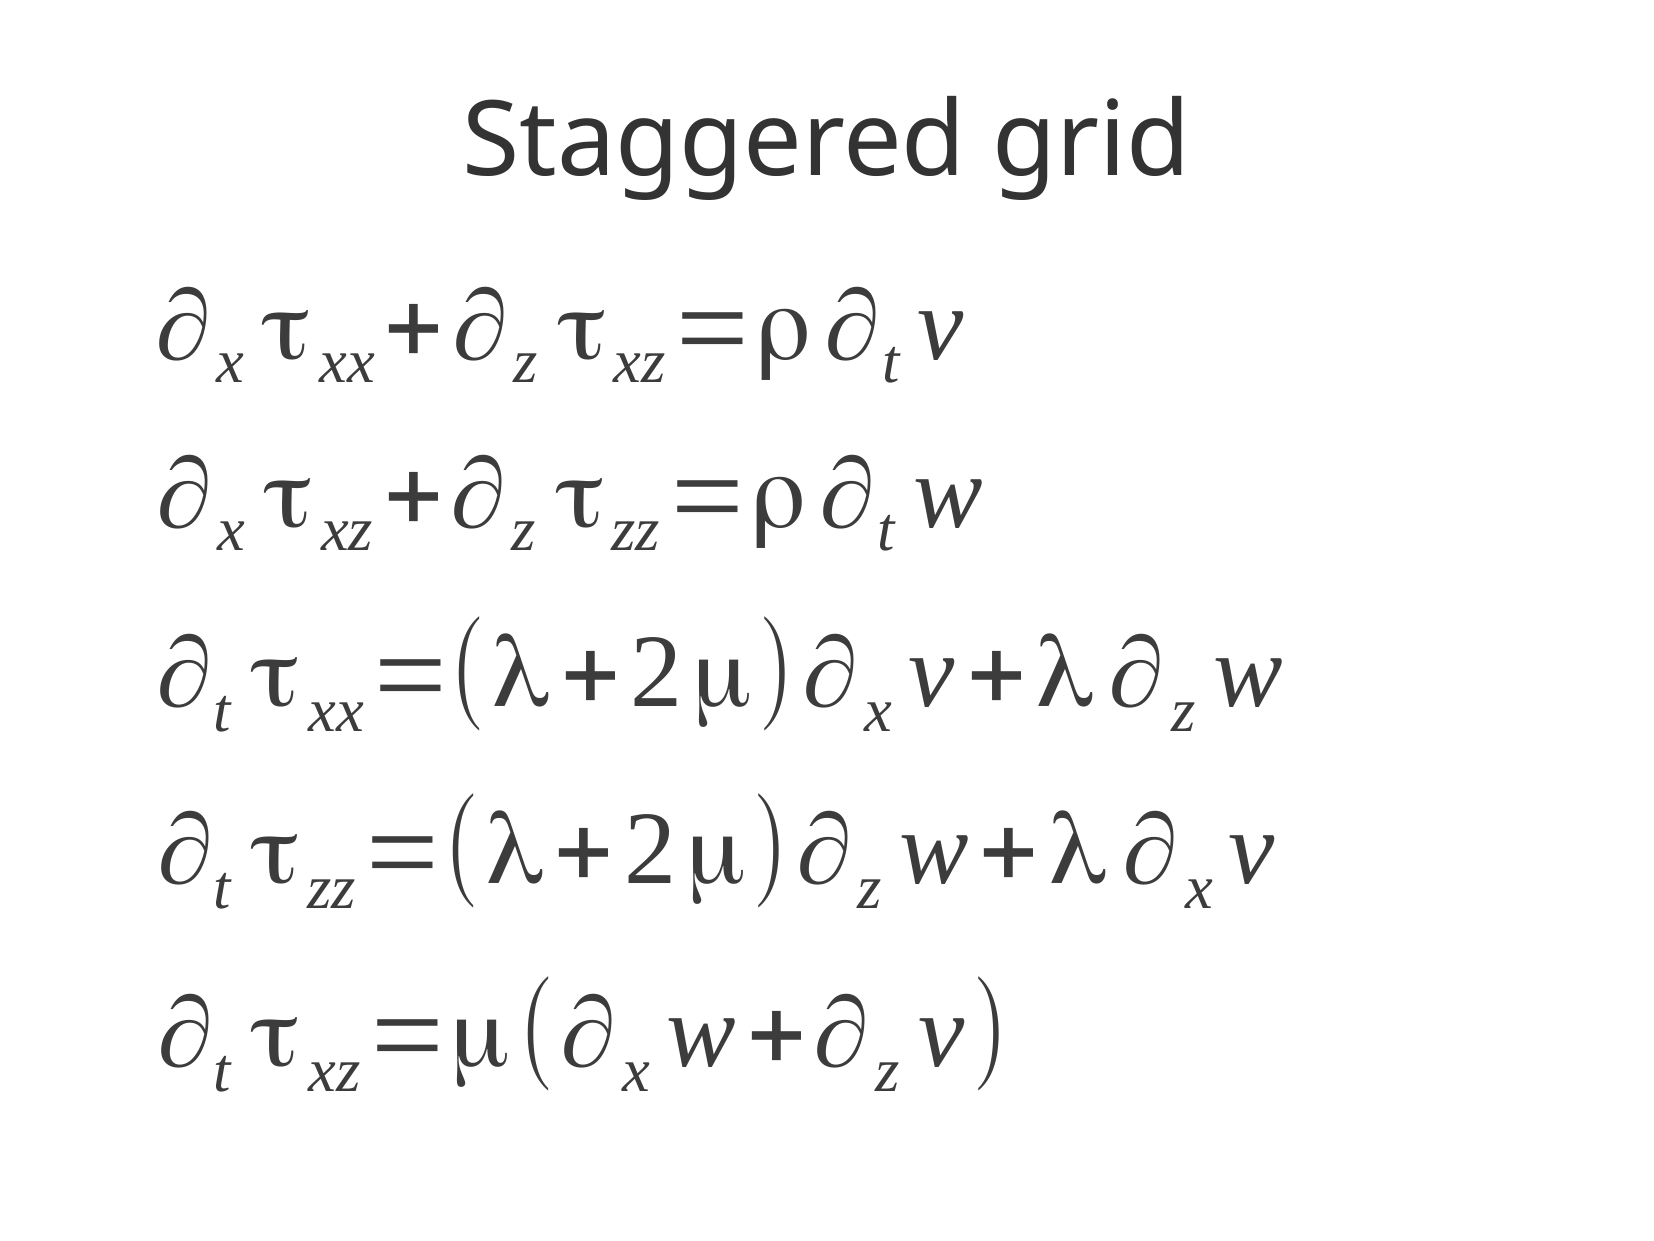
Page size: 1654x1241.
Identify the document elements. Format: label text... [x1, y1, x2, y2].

chart [857, 610, 1293, 744]
chart [149, 610, 687, 744]
title [180, 95, 1488, 1165]
chart [624, 787, 1287, 922]
title Staggered grid [82, 31, 1571, 239]
chart [385, 970, 1015, 1105]
chart [147, 265, 976, 397]
chart [149, 970, 259, 1105]
chart [149, 433, 918, 565]
chart [149, 787, 456, 922]
